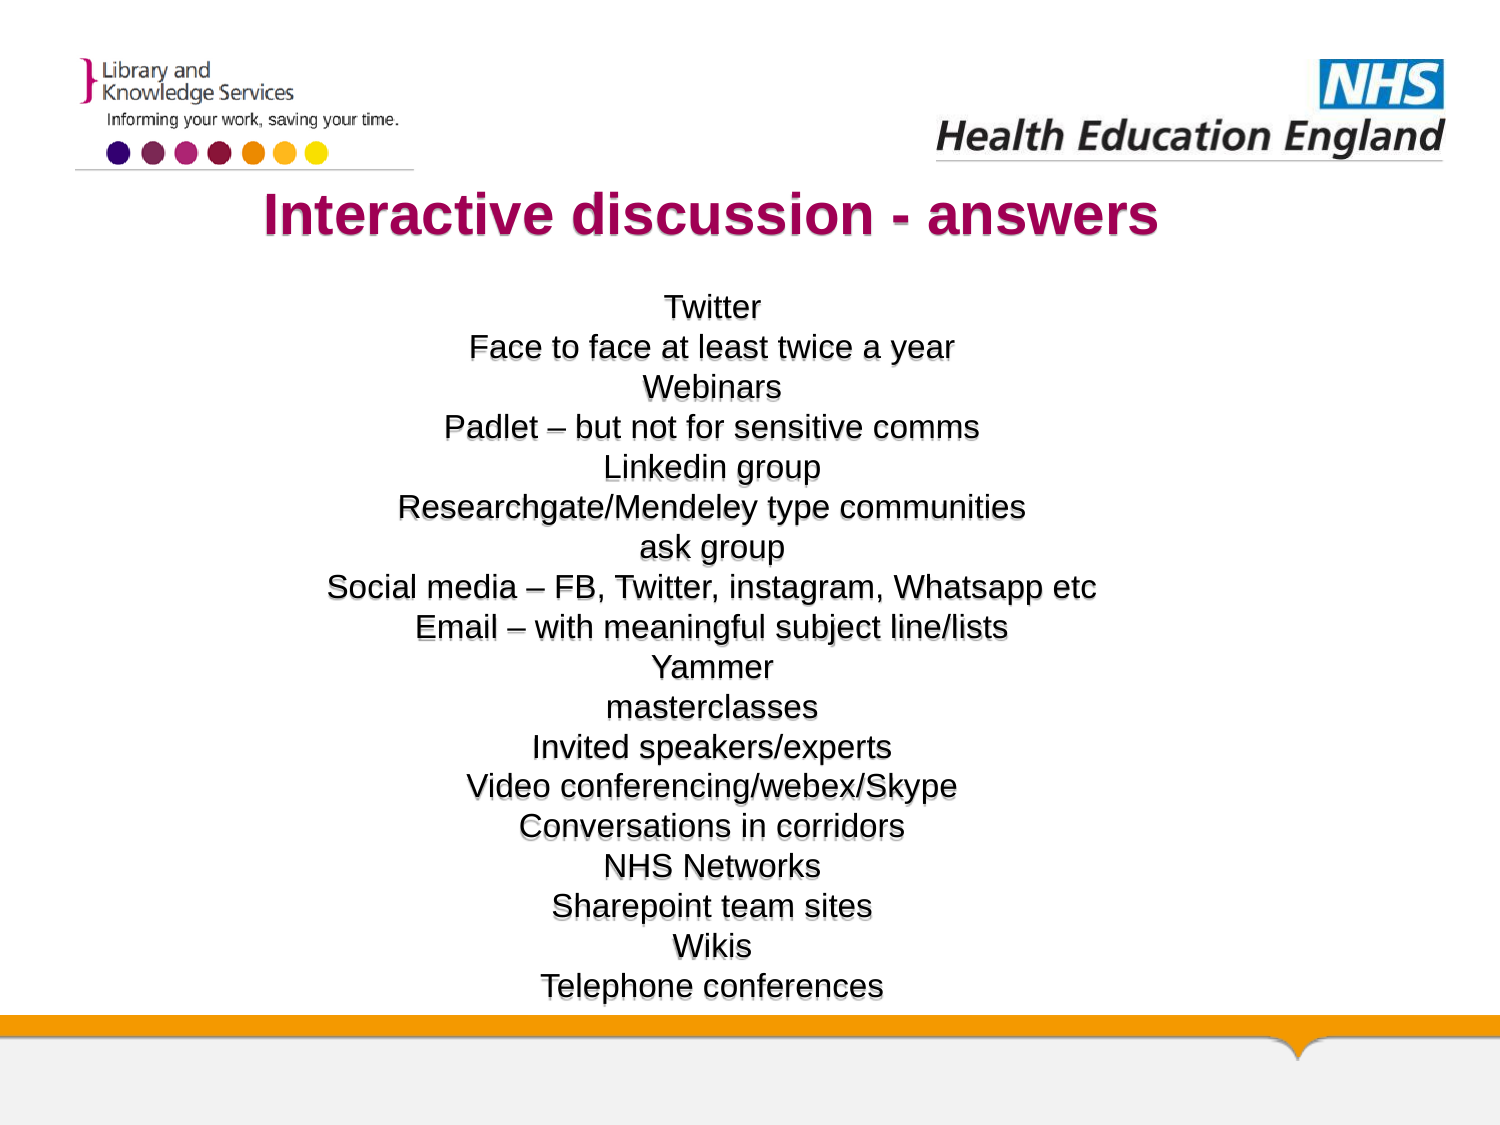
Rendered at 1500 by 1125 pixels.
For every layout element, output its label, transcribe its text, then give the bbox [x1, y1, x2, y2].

title Interactive discussion - answers Twitter Face to face at least twice a year Webinars Padlet – but not for sensitive comms Linkedin group Researchgate/Mendeley type communities ask group Social media – FB, Twitter, instagram, Whatsapp etc Email – with meaningful subject line/lists Yammer masterclasses Invited speakers/experts Video conferencing/webex/Skype Conversations in corridors NHS Networks Sharepoint team sites Wikis Telephone conferences [75, 168, 1419, 280]
picture [75, 54, 416, 169]
